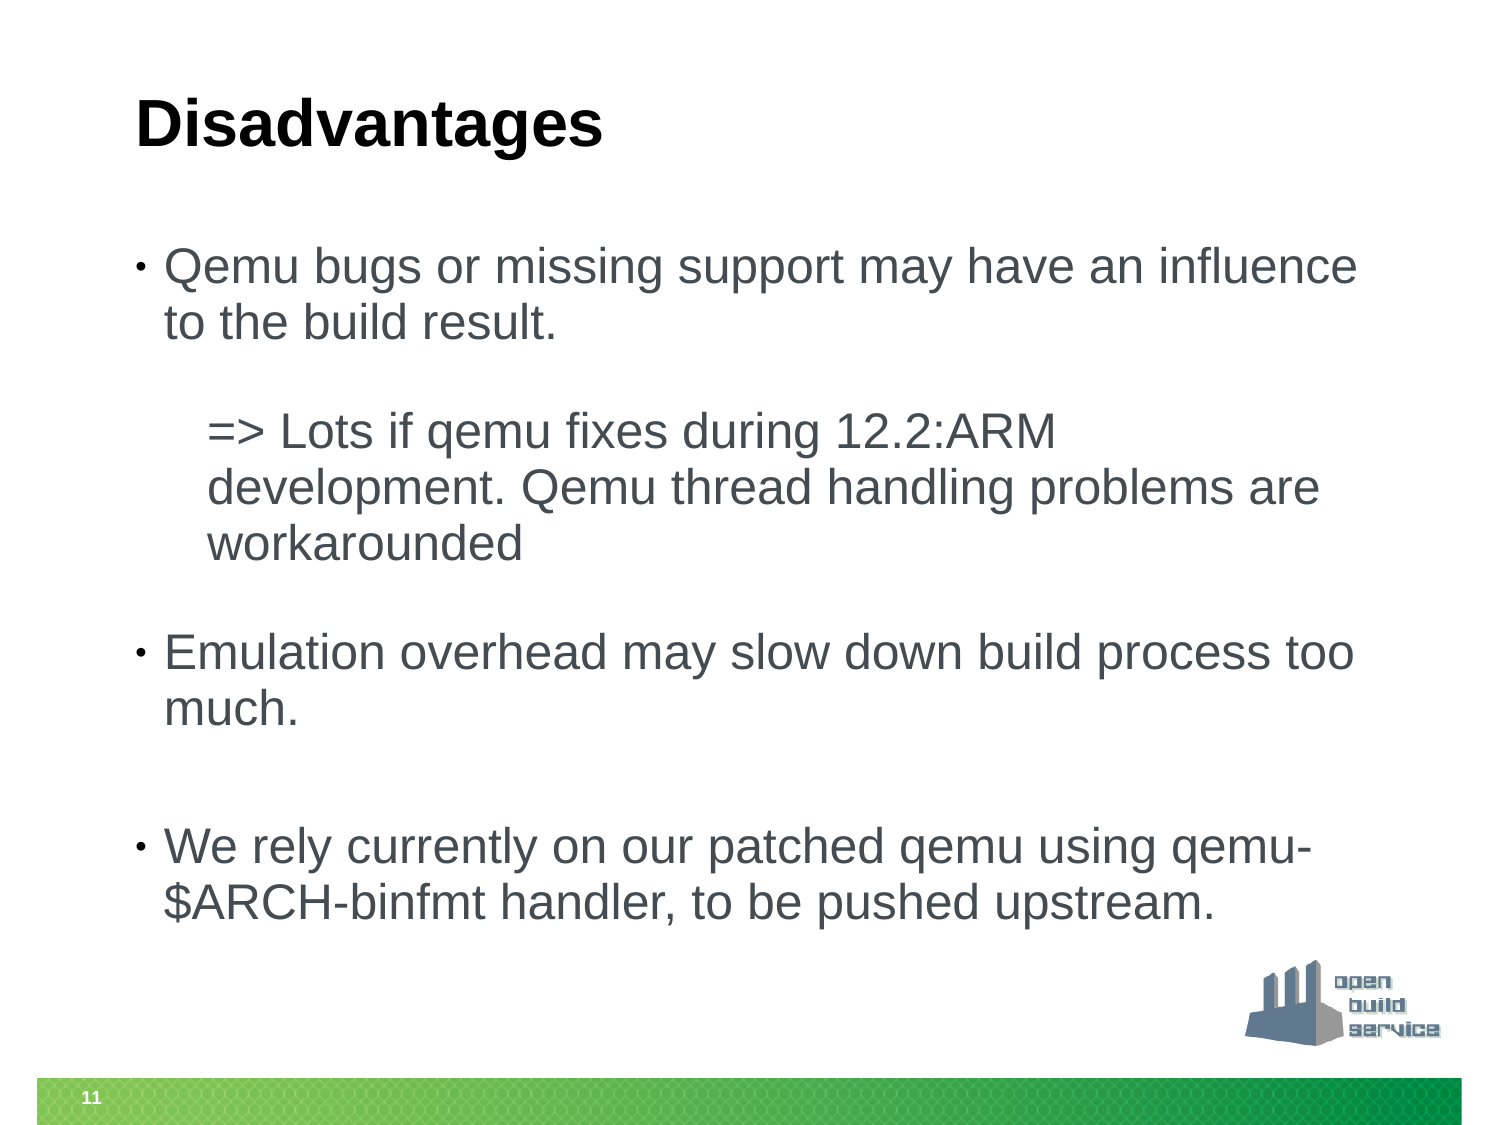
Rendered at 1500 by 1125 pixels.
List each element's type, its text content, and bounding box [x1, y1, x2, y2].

list Qemu bugs or missing support may have an influence to the build result. => Lots if qemu fixes during 12.2:ARM development. Qemu thread handling problems are workarounded Emulation overhead may slow down build process too much. We rely currently on our patched qemu using qemu-$ARCH-binfmt handler, to be pushed upstream. [135, 238, 1372, 892]
title Disadvantages [135, 41, 1372, 204]
picture [37, 1078, 1462, 1125]
picture [1245, 960, 1441, 1046]
